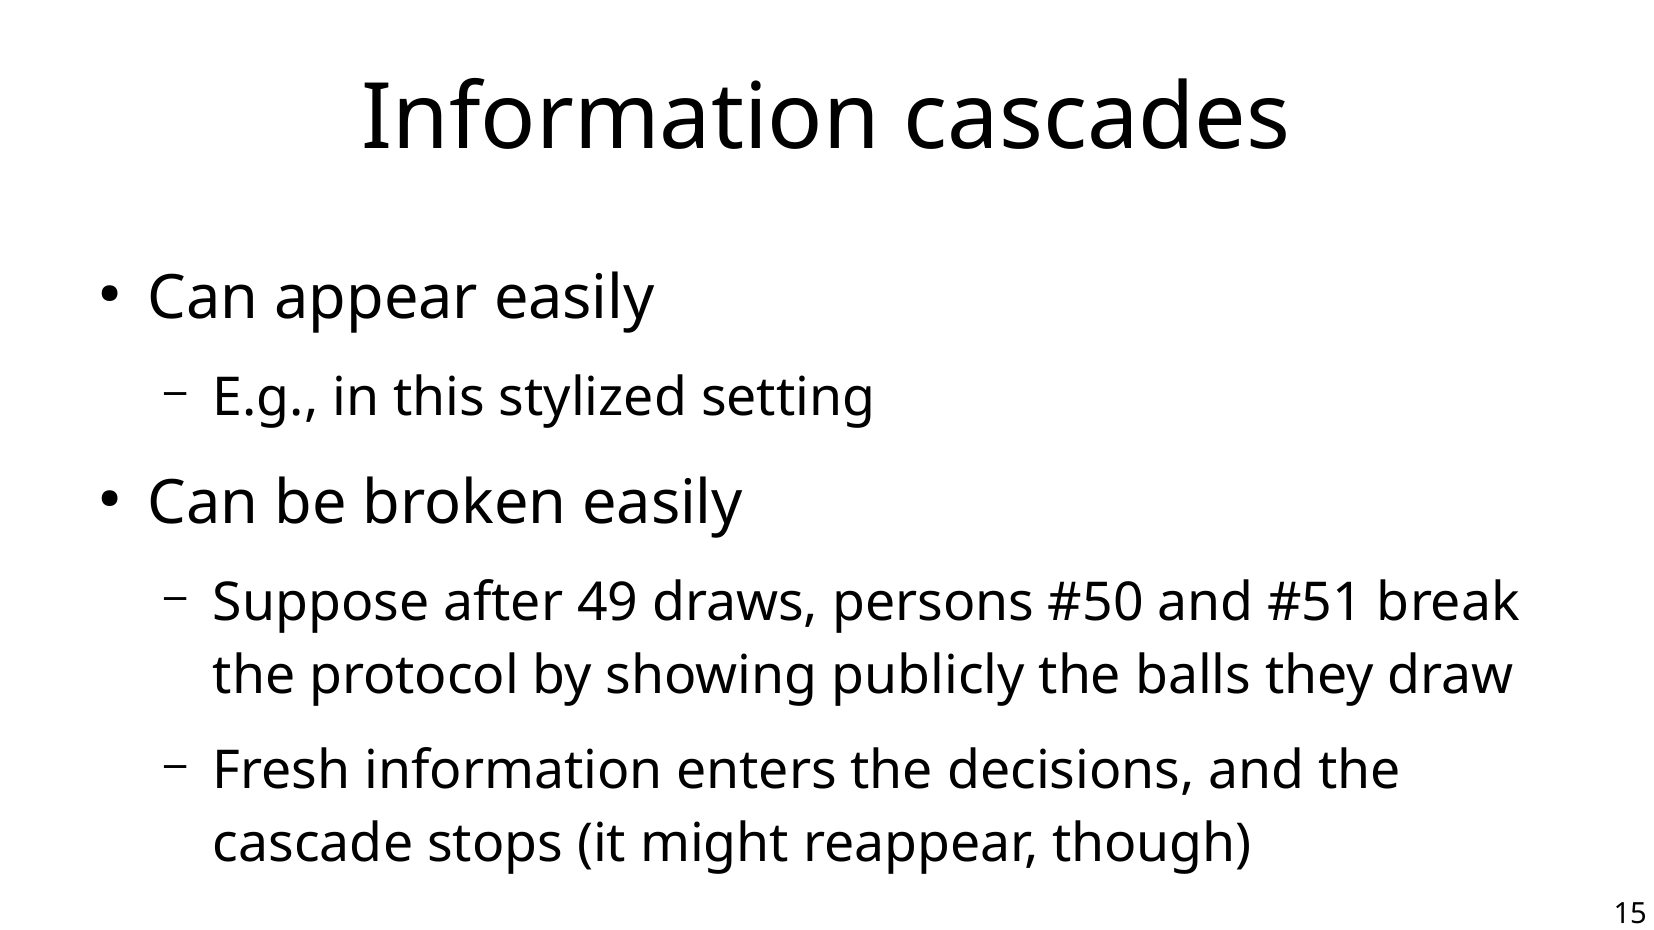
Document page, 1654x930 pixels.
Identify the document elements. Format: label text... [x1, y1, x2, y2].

title Information cascades [82, 1, 1571, 225]
list Can appear easily E.g., in this stylized setting Can be broken easily Suppose after 49 draws, persons #50 and #51 break the protocol by showing publicly the balls they draw Fresh information enters the decisions, and the cascade stops (it might reappear, though) [82, 252, 1571, 886]
